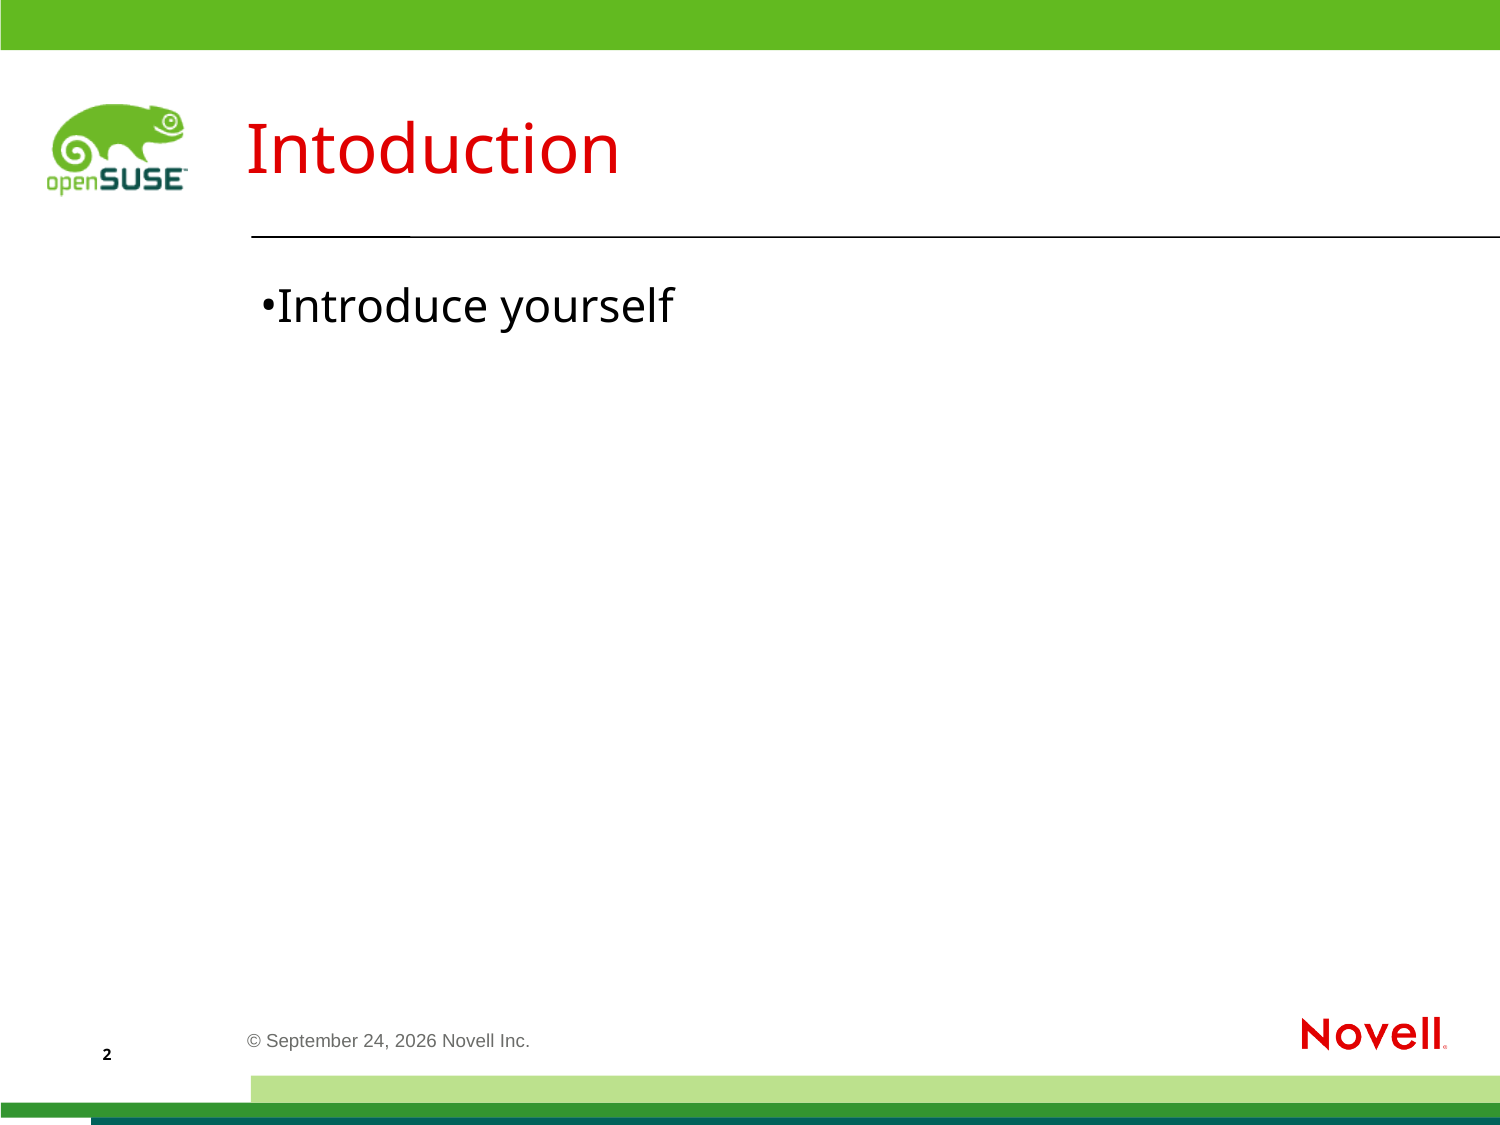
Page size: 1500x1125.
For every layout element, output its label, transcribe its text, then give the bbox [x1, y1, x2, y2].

picture [47, 104, 188, 197]
list Introduce yourself [245, 267, 1458, 1026]
title Intoduction [246, 60, 1409, 239]
picture [1295, 1026, 1453, 1056]
